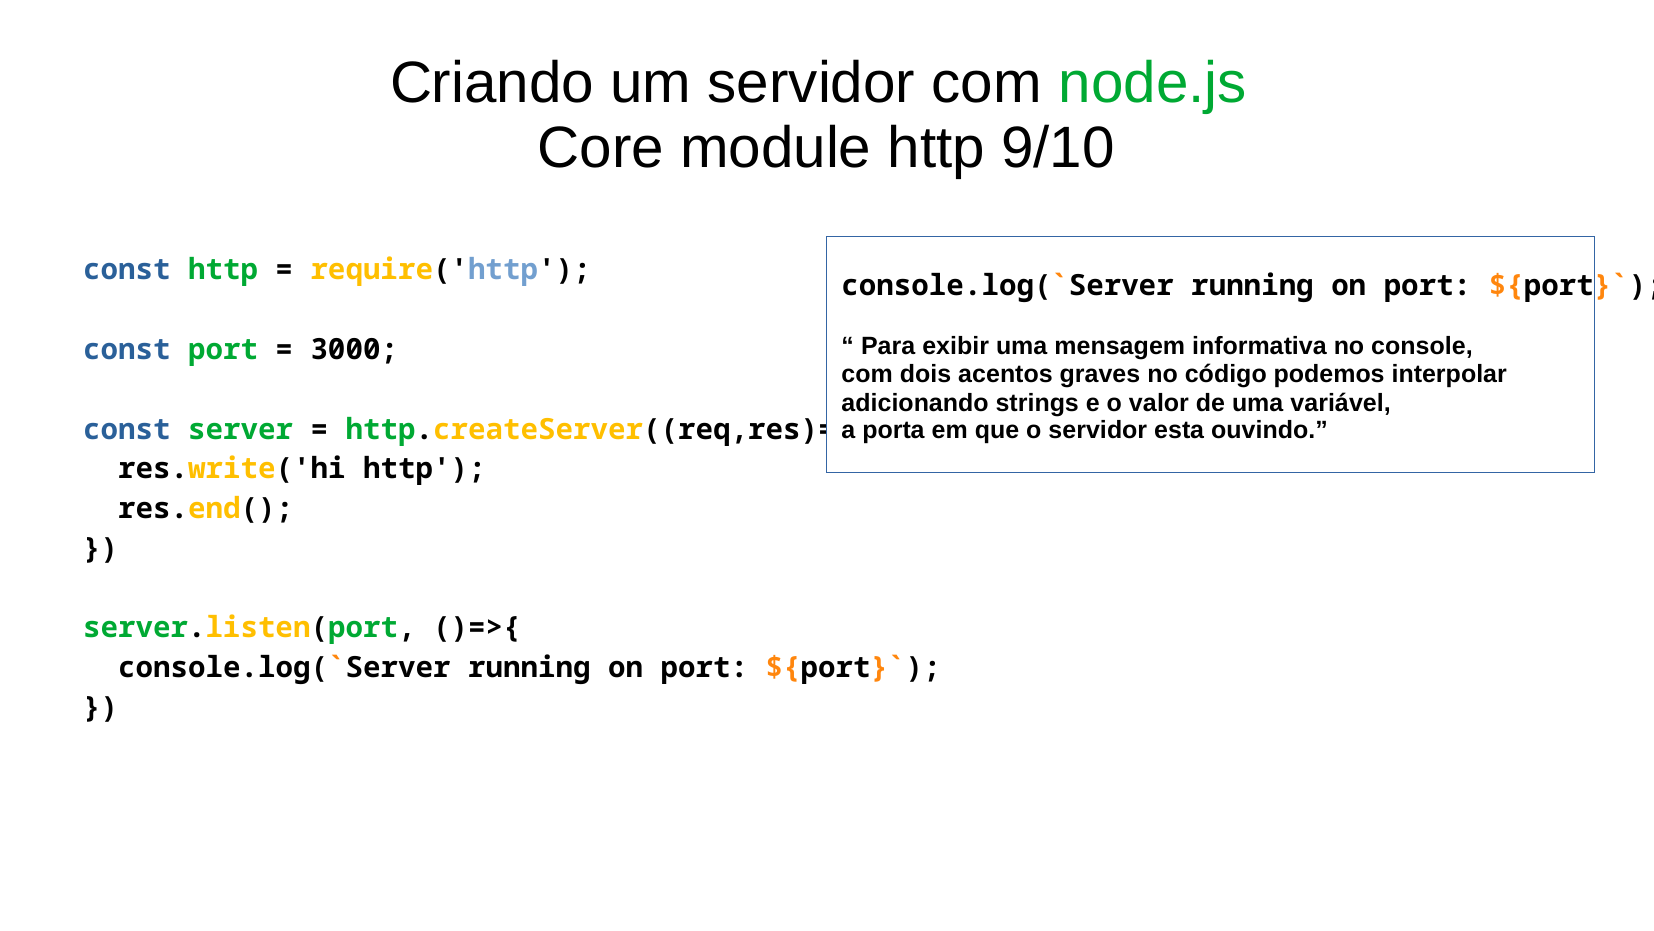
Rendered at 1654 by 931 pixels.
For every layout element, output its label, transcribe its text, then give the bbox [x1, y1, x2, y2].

subtitle const http = require('http'); const port = 3000; const server = http.createServer((req,res)=>{ res.write('hi http'); res.end(); }) server.listen(port, ()=>{ console.log(`Server running on port: ${port}`); }) [82, 217, 945, 758]
text_box console.log(`Server running on port: ${port}`); “ Para exibir uma mensagem informativa no console, com dois acentos graves no código podemos interpolar adicionando strings e o valor de uma variável, a porta em que o servidor esta ouvindo.” [826, 236, 1595, 473]
title Criando um servidor com node.js Core module http 9/10 [82, 37, 1571, 193]
